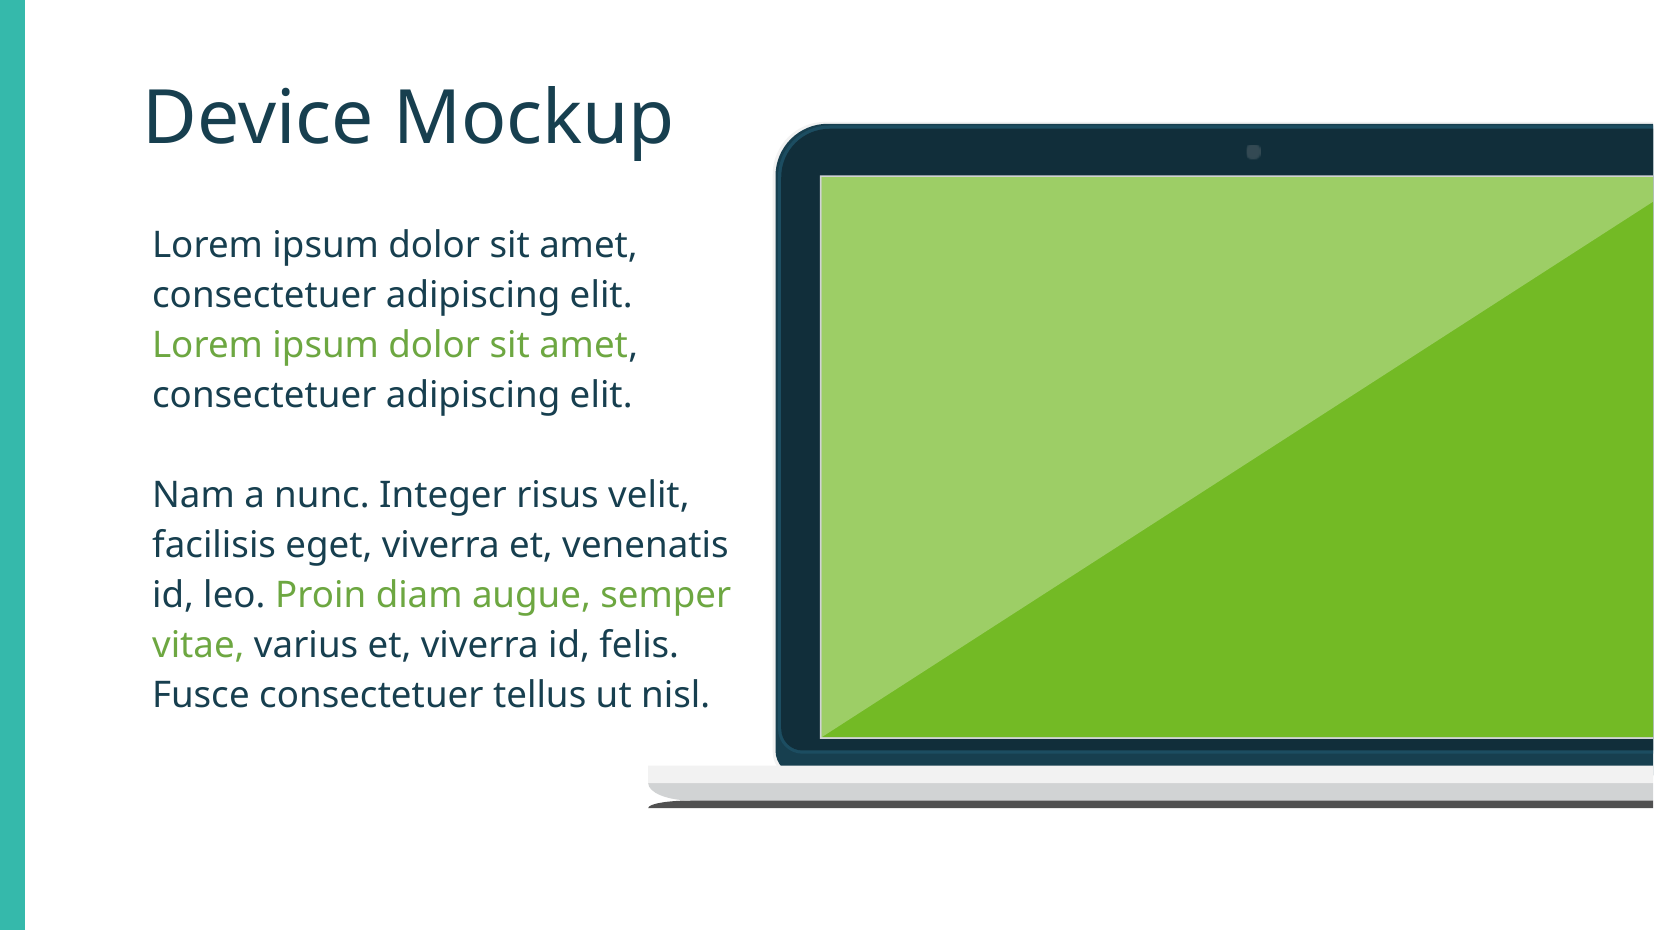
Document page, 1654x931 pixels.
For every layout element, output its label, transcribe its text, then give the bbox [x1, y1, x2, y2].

list Lorem ipsum dolor sit amet, consectetuer adipiscing elit. Lorem ipsum dolor sit amet, consectetuer adipiscing elit. Nam a nunc. Integer risus velit, facilisis eget, viverra et, venenatis id, leo. Proin diam augue, semper vitae, varius et, viverra id, felis. Fusce consectetuer tellus ut nisl. [82, 217, 736, 736]
text_box [648, 121, 1654, 809]
title Device Mockup [82, 37, 736, 193]
